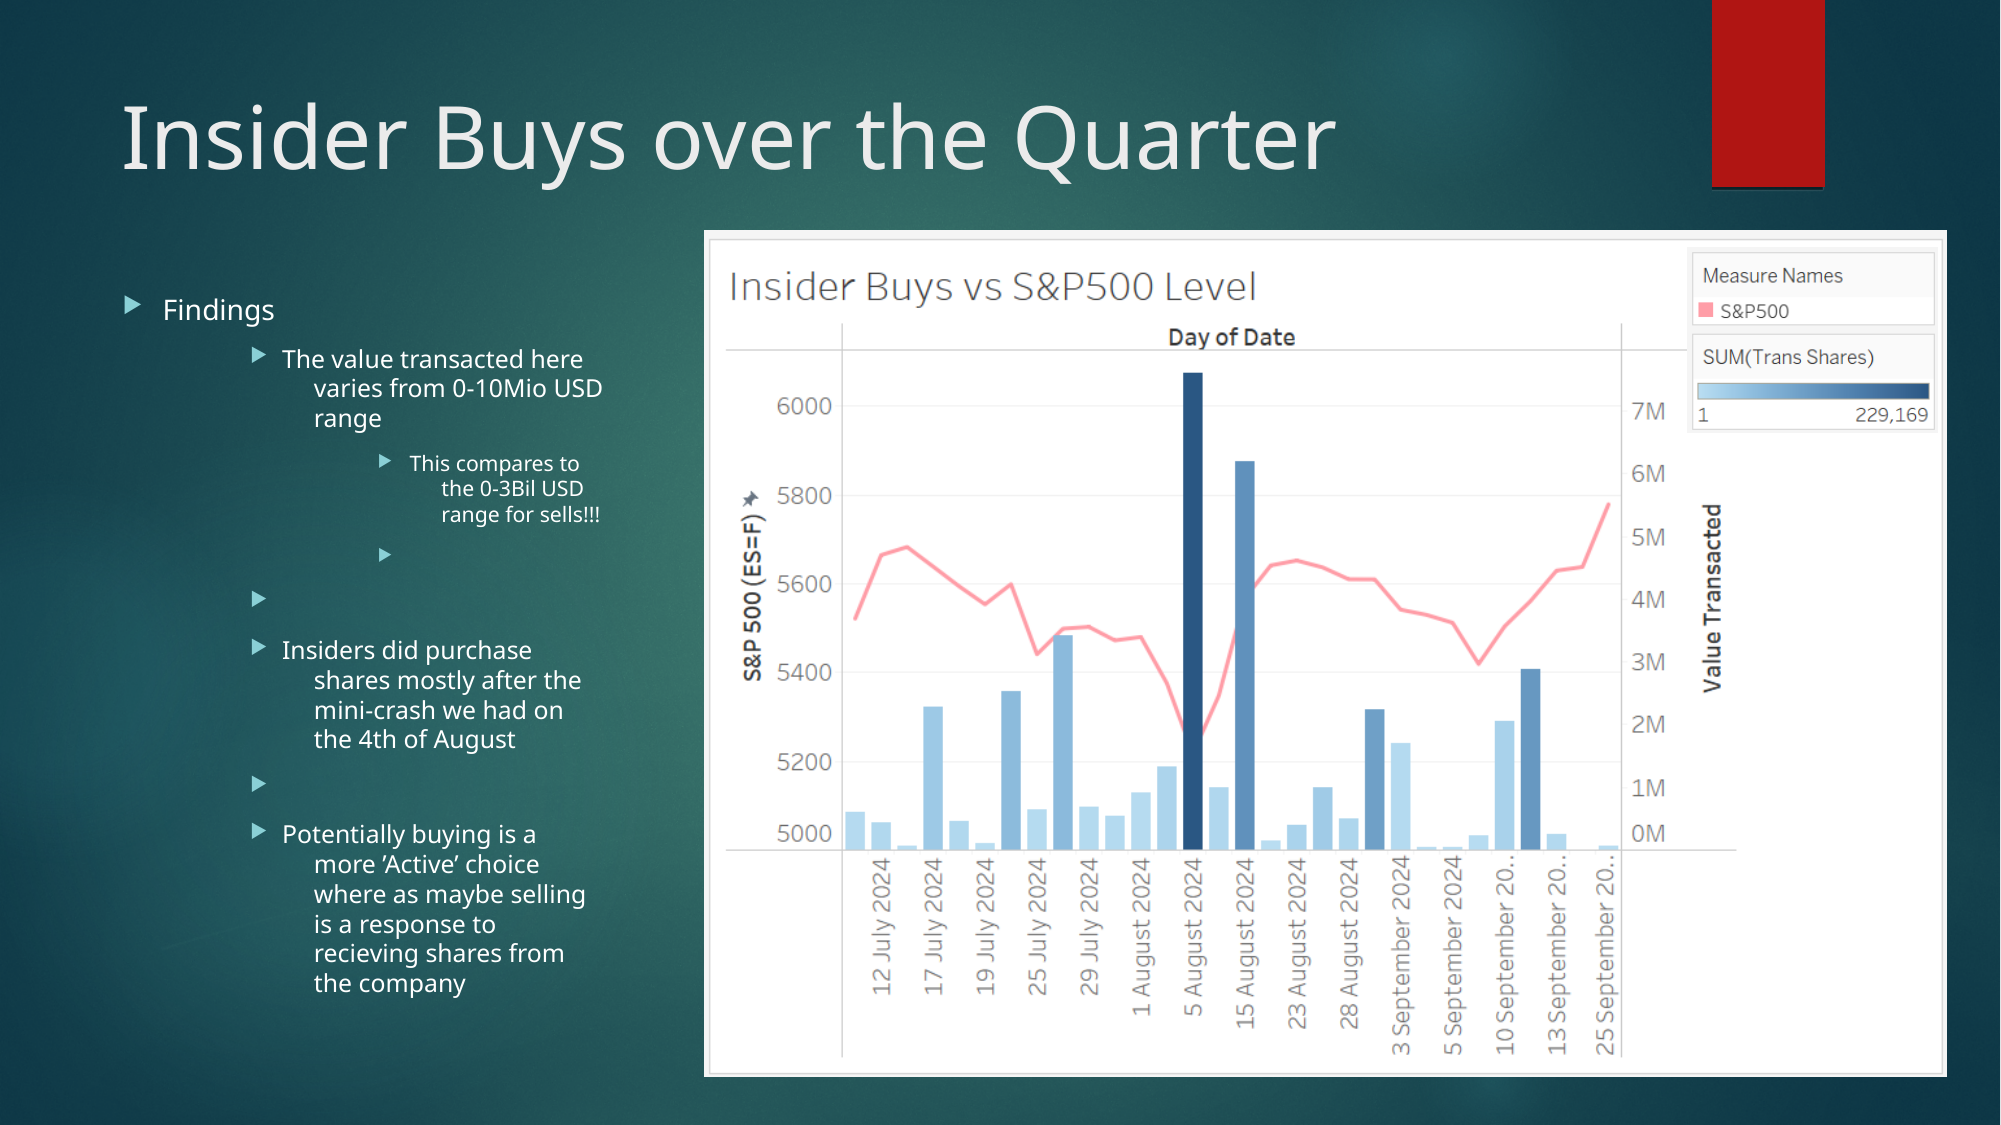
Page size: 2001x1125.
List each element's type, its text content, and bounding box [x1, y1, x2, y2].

picture [704, 230, 1947, 1077]
text_box Findings The value transacted here varies from 0-10Mio USD range This compares to the 0-3Bil USD range for sells!!! Insiders did purchase shares mostly after the mini-crash we had on the 4th of August Potentially buying is a more ’Active’ choice where as maybe selling is a response to recieving shares from the company [0, 284, 619, 1038]
title Insider Buys over the Quarter [106, 74, 1649, 305]
